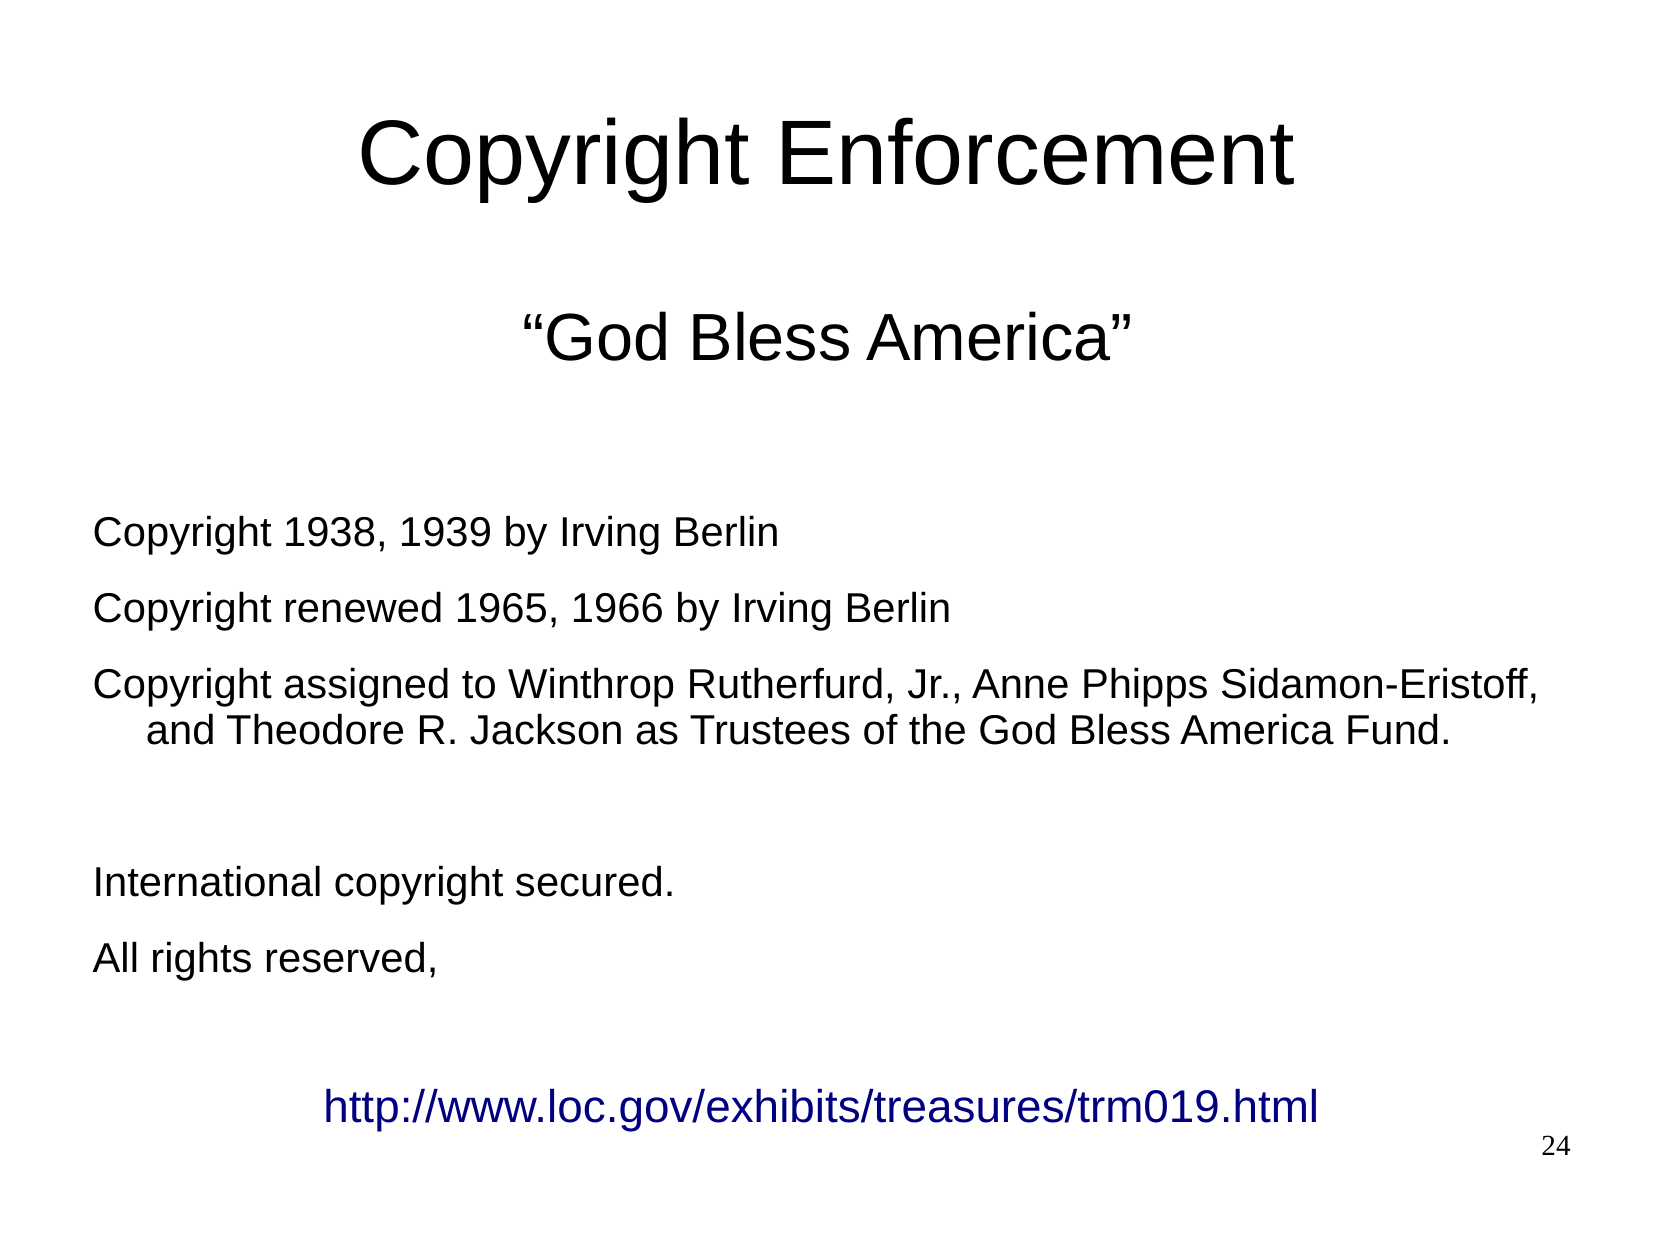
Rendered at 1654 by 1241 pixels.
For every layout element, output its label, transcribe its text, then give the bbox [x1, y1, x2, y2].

list “God Bless America” Copyright 1938, 1939 by Irving Berlin Copyright renewed 1965, 1966 by Irving Berlin Copyright assigned to Winthrop Rutherfurd, Jr., Anne Phipps Sidamon-Eristoff, and Theodore R. Jackson as Trustees of the God Bless America Fund. International copyright secured. All rights reserved, http://www.loc.gov/exhibits/treasures/trm019.html [75, 300, 1564, 1133]
title Copyright Enforcement [82, 49, 1571, 257]
